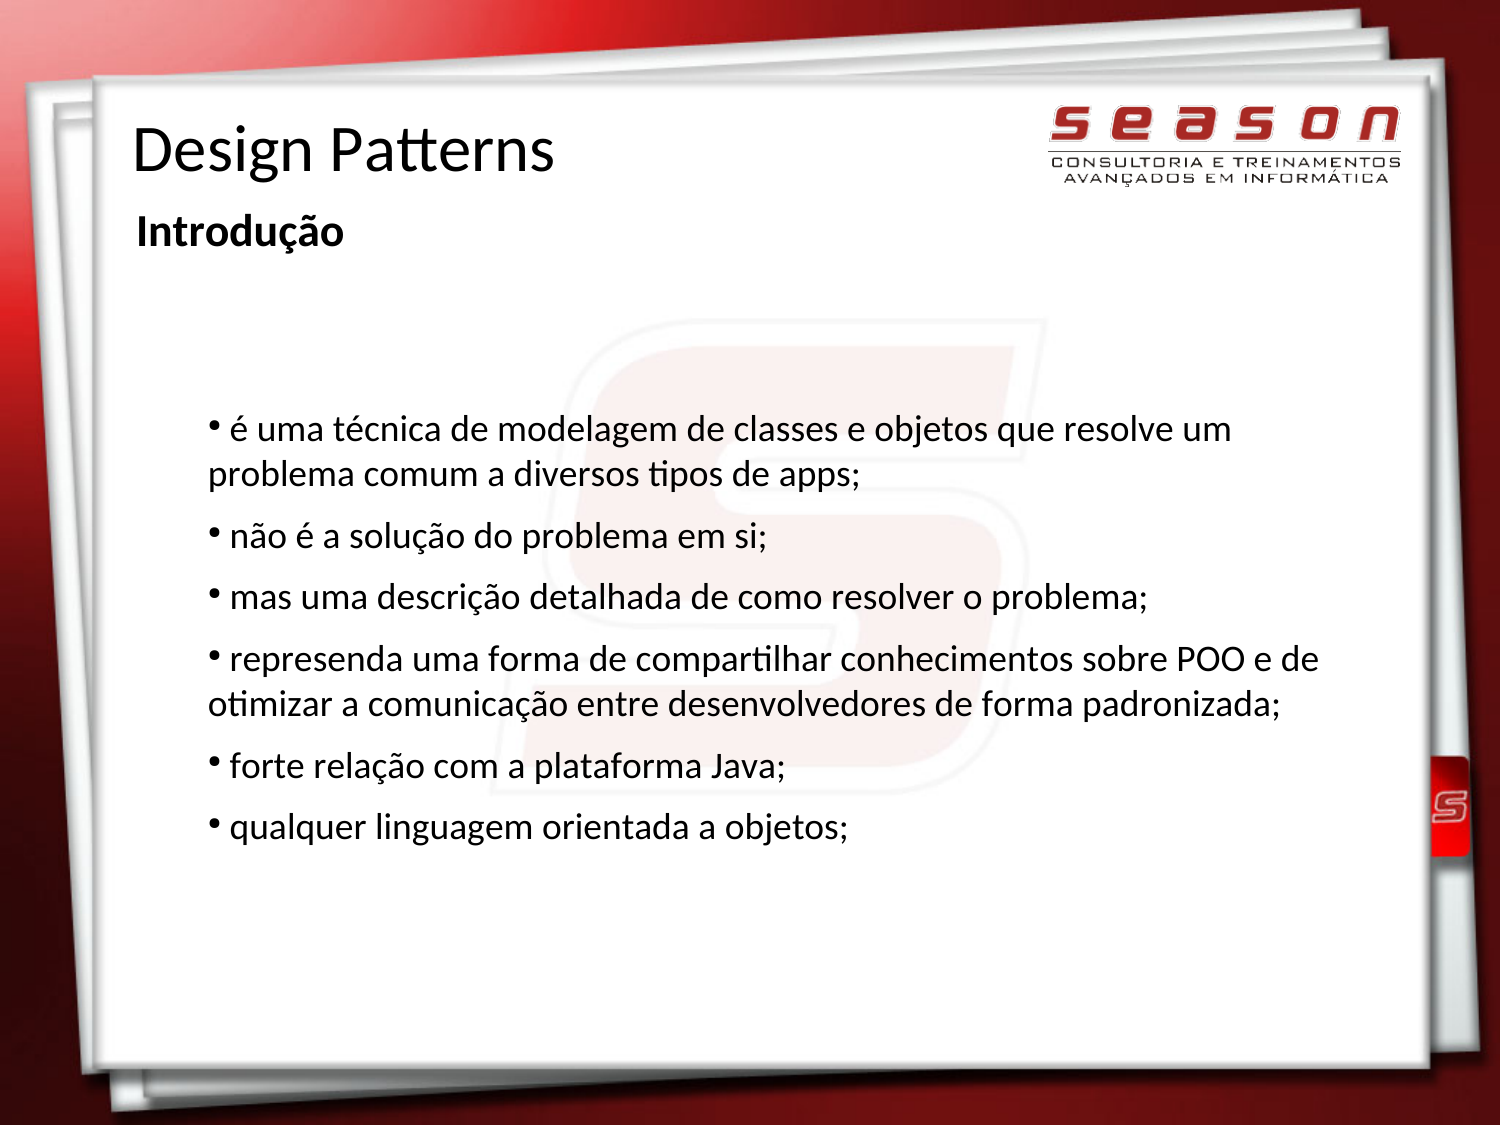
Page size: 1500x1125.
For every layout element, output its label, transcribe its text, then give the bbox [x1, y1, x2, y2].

text_box é uma técnica de modelagem de classes e objetos que resolve um problema comum a diversos tipos de apps; não é a solução do problema em si; mas uma descrição detalhada de como resolver o problema; represenda uma forma de compartilhar conhecimentos sobre POO e de otimizar a comunicação entre desenvolvedores de forma padronizada; forte relação com a plataforma Java; qualquer linguagem orientada a objetos; [207, 357, 1328, 894]
title Design Patterns [118, 33, 1394, 257]
text_box Introdução [119, 200, 1240, 256]
picture [0, 0, 1500, 1125]
